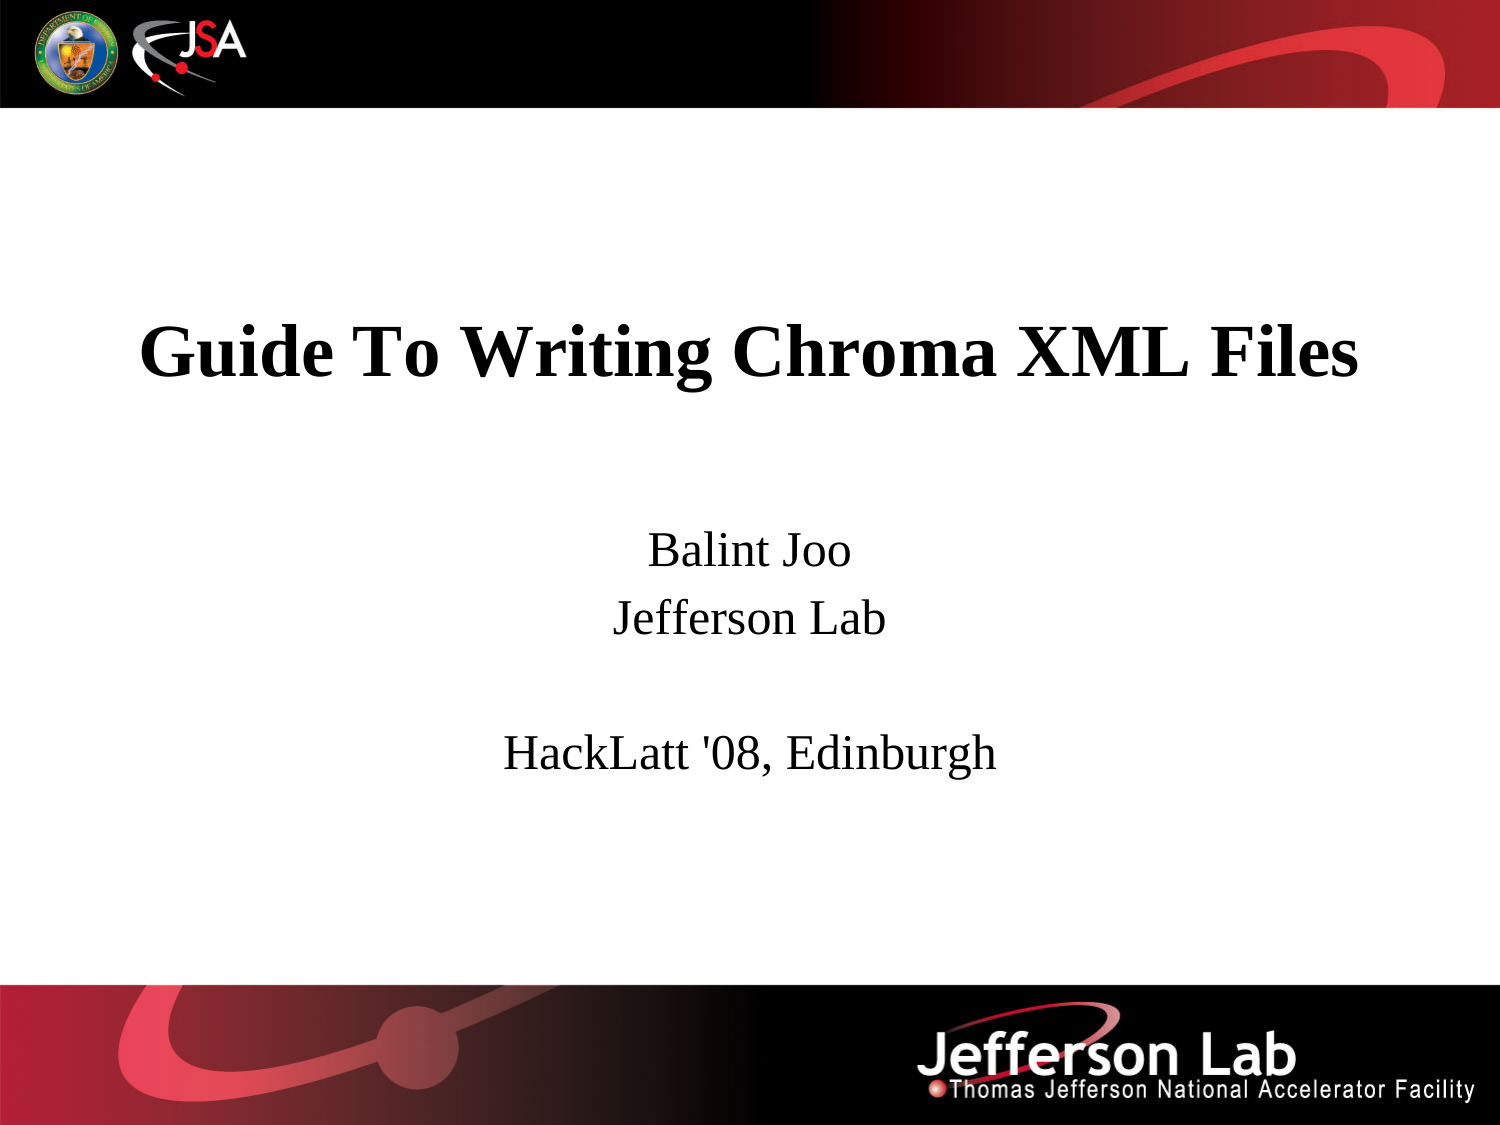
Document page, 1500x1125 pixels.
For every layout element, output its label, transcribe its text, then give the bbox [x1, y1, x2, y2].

title Guide To Writing Chroma XML Files [112, 276, 1388, 427]
picture [0, 0, 1500, 1125]
subtitle Balint Joo Jefferson Lab HackLatt '08, Edinburgh [225, 507, 1276, 796]
